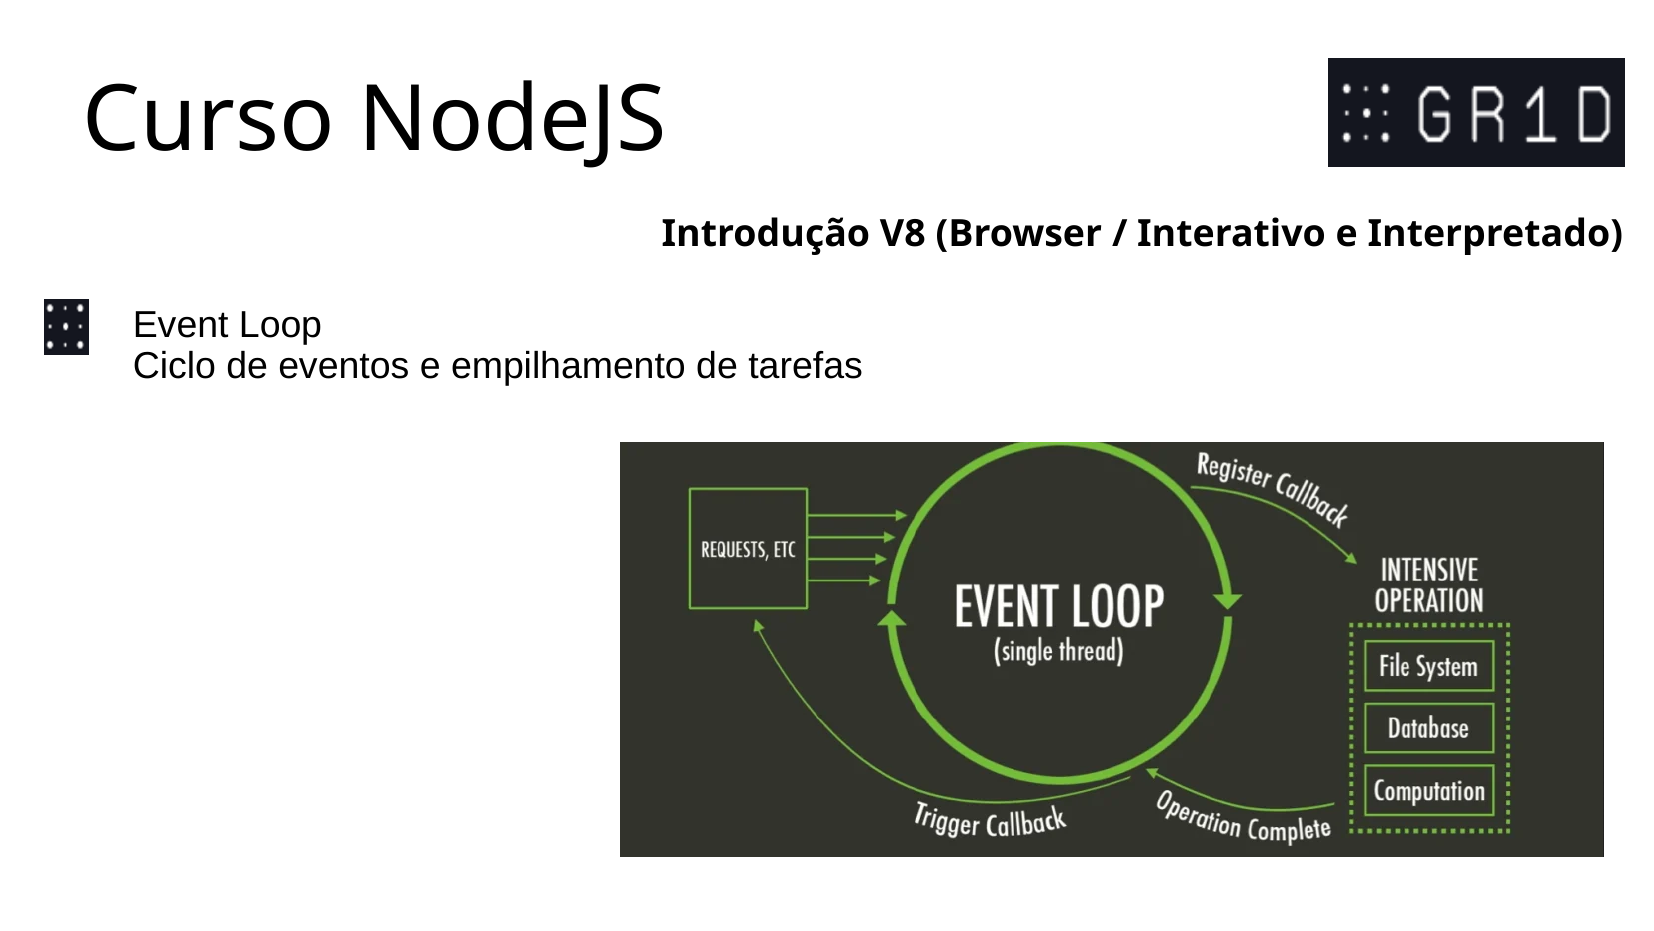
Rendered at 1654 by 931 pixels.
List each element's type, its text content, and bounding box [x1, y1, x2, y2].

picture [44, 299, 89, 355]
text_box Introdução V8 (Browser / Interativo e Interpretado) [118, 206, 1625, 249]
picture [620, 442, 1604, 857]
title Curso NodeJS [82, 37, 1571, 193]
picture [1328, 58, 1625, 167]
text_box Event Loop Ciclo de eventos e empilhamento de tarefas [118, 295, 1625, 437]
